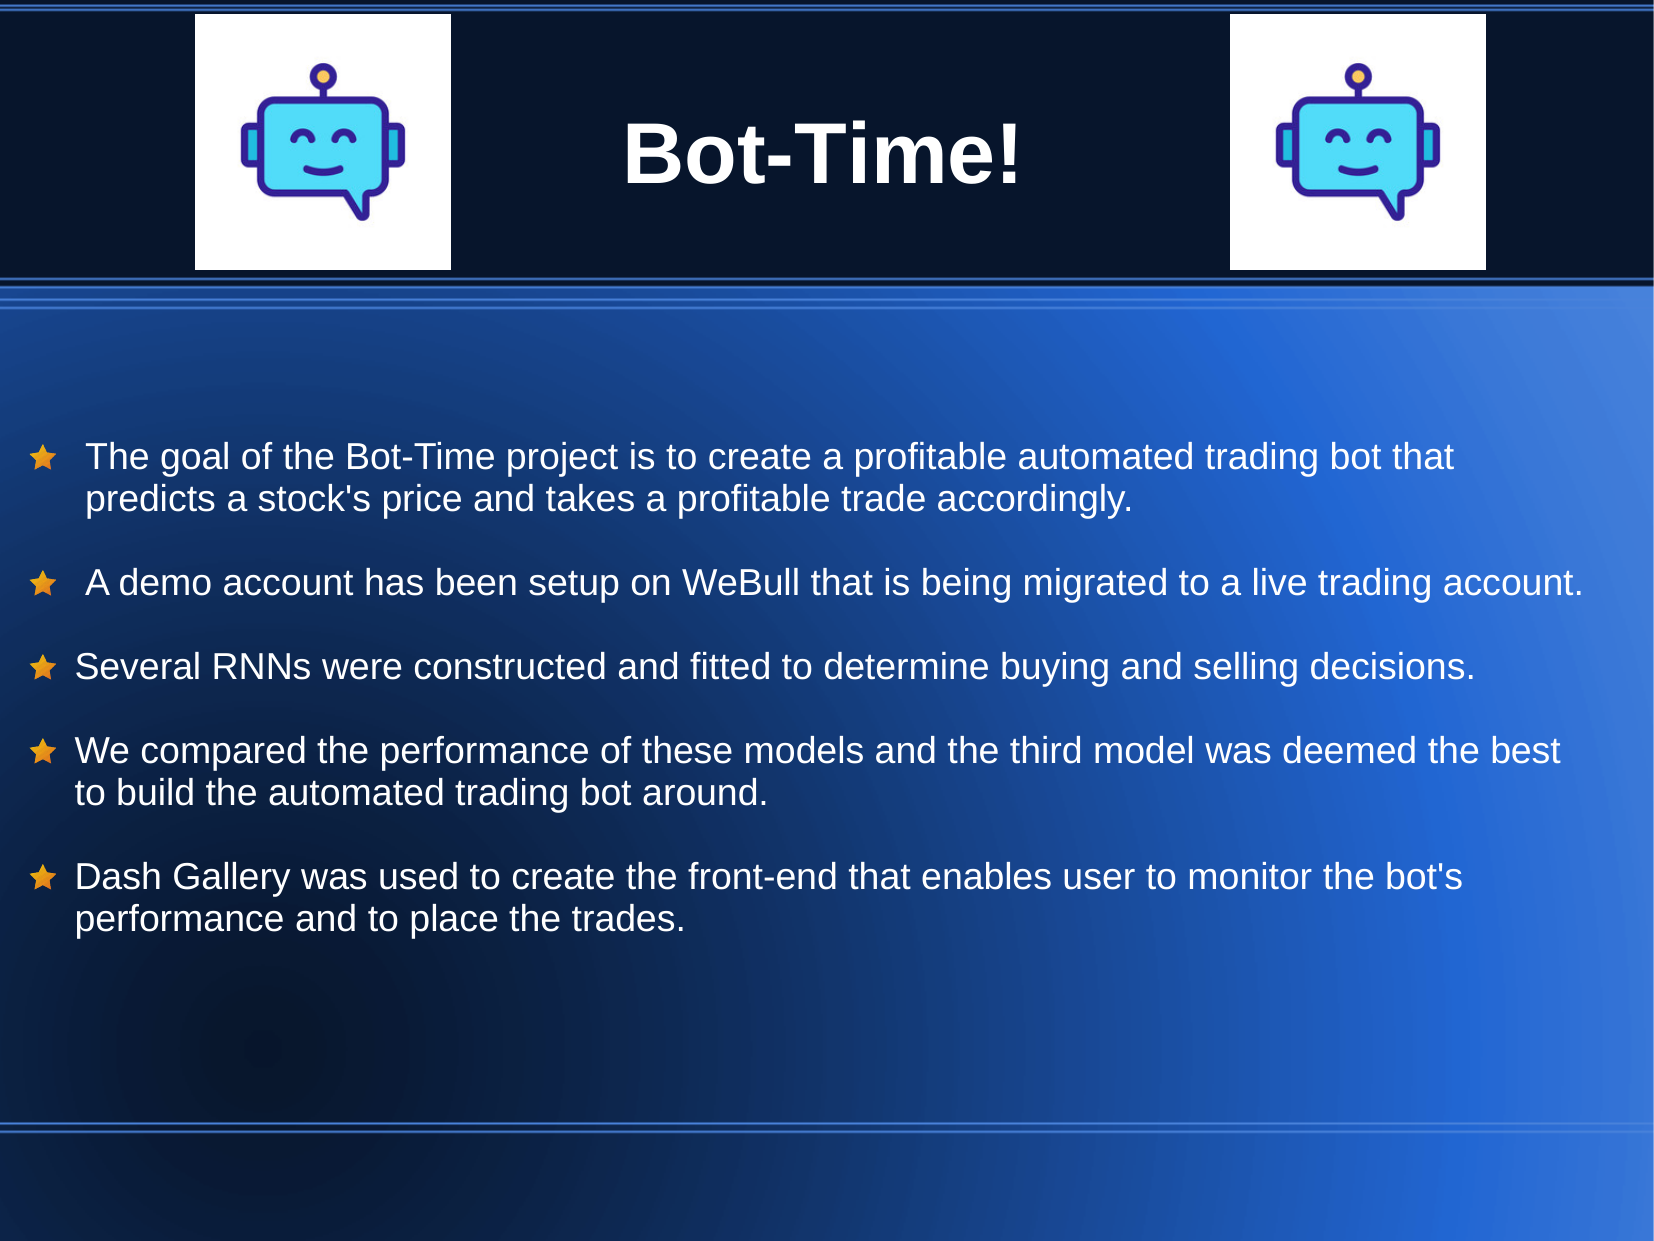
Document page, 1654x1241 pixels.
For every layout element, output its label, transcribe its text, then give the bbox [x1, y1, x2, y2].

text_box Bot-Time! [451, 105, 1230, 202]
picture [0, 0, 1654, 1241]
text_box The goal of the Bot-Time project is to create a profitable automated trading bot that predicts a stock's price and takes a profitable trade accordingly. A demo account has been setup on WeBull that is being migrated to a live trading account. Several RNNs were constructed and fitted to determine buying and selling decisions. We compared the performance of these models and the third model was deemed the best to build the automated trading bot around. Dash Gallery was used to create the front-end that enables user to monitor the bot's performance and to place the trades. [13, 386, 1606, 1021]
